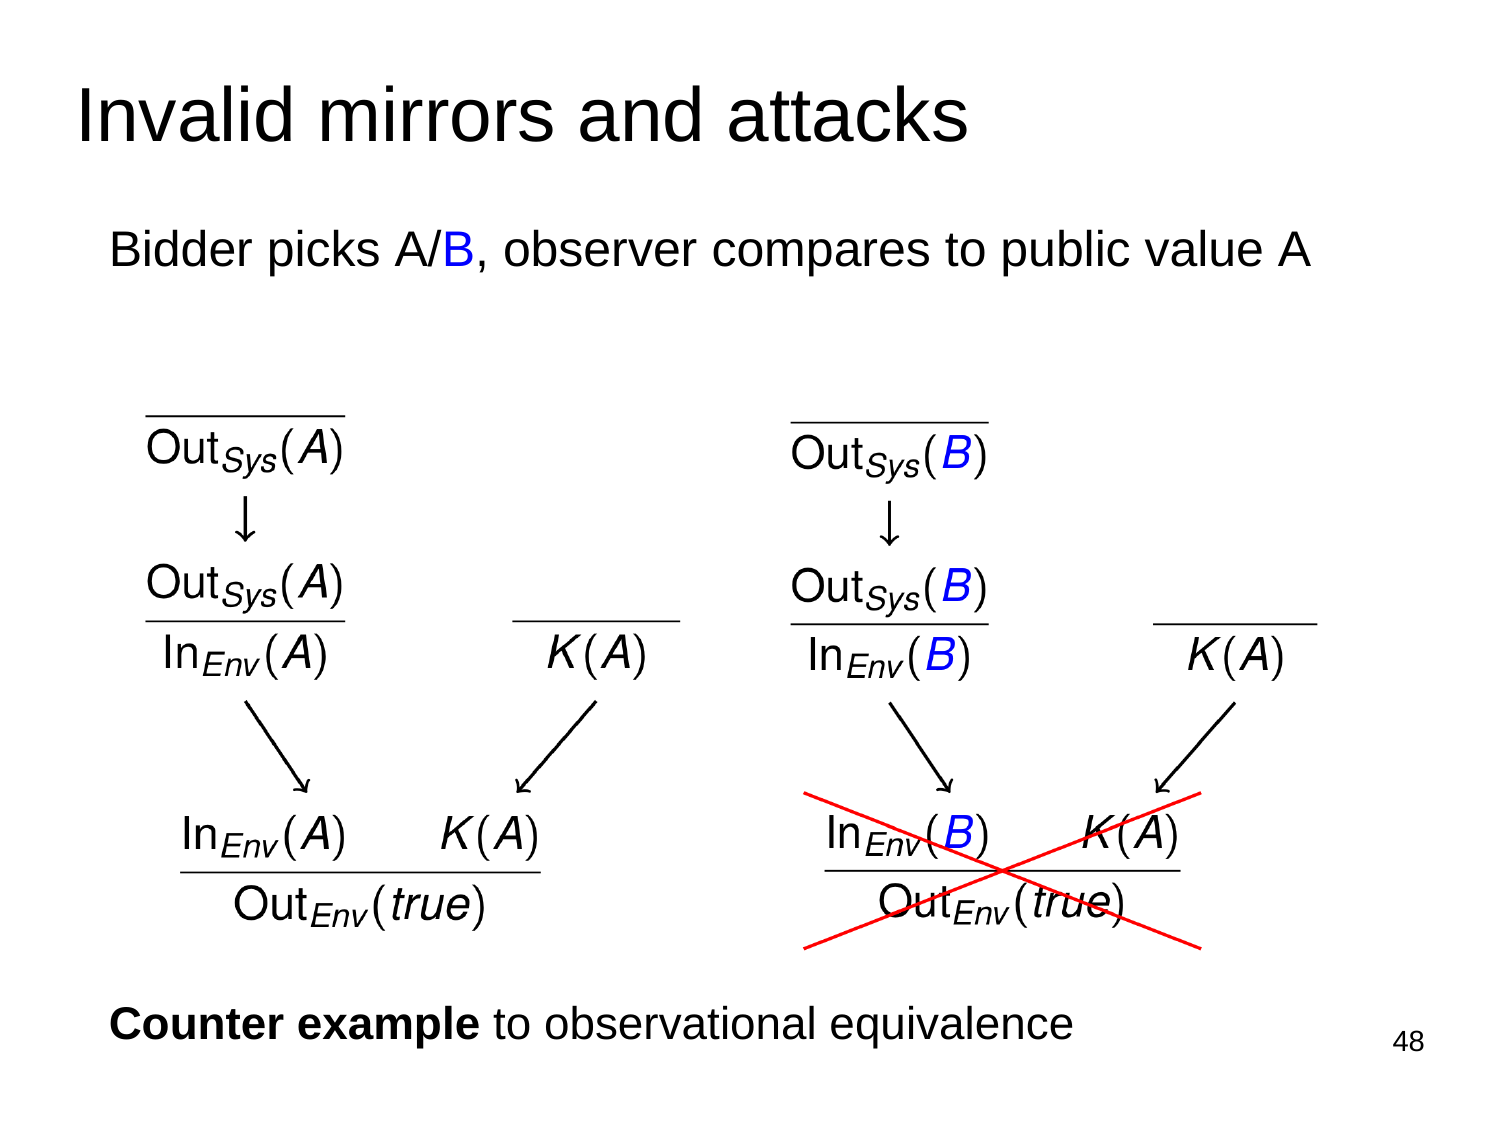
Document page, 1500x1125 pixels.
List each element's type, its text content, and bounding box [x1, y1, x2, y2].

title Invalid mirrors and attacks [75, 44, 1425, 185]
text_box Counter example to observational equivalence [93, 985, 1362, 1056]
picture [782, 359, 1336, 955]
text_box Bidder picks A/B, observer compares to public value A [93, 209, 1378, 345]
picture [109, 364, 704, 955]
